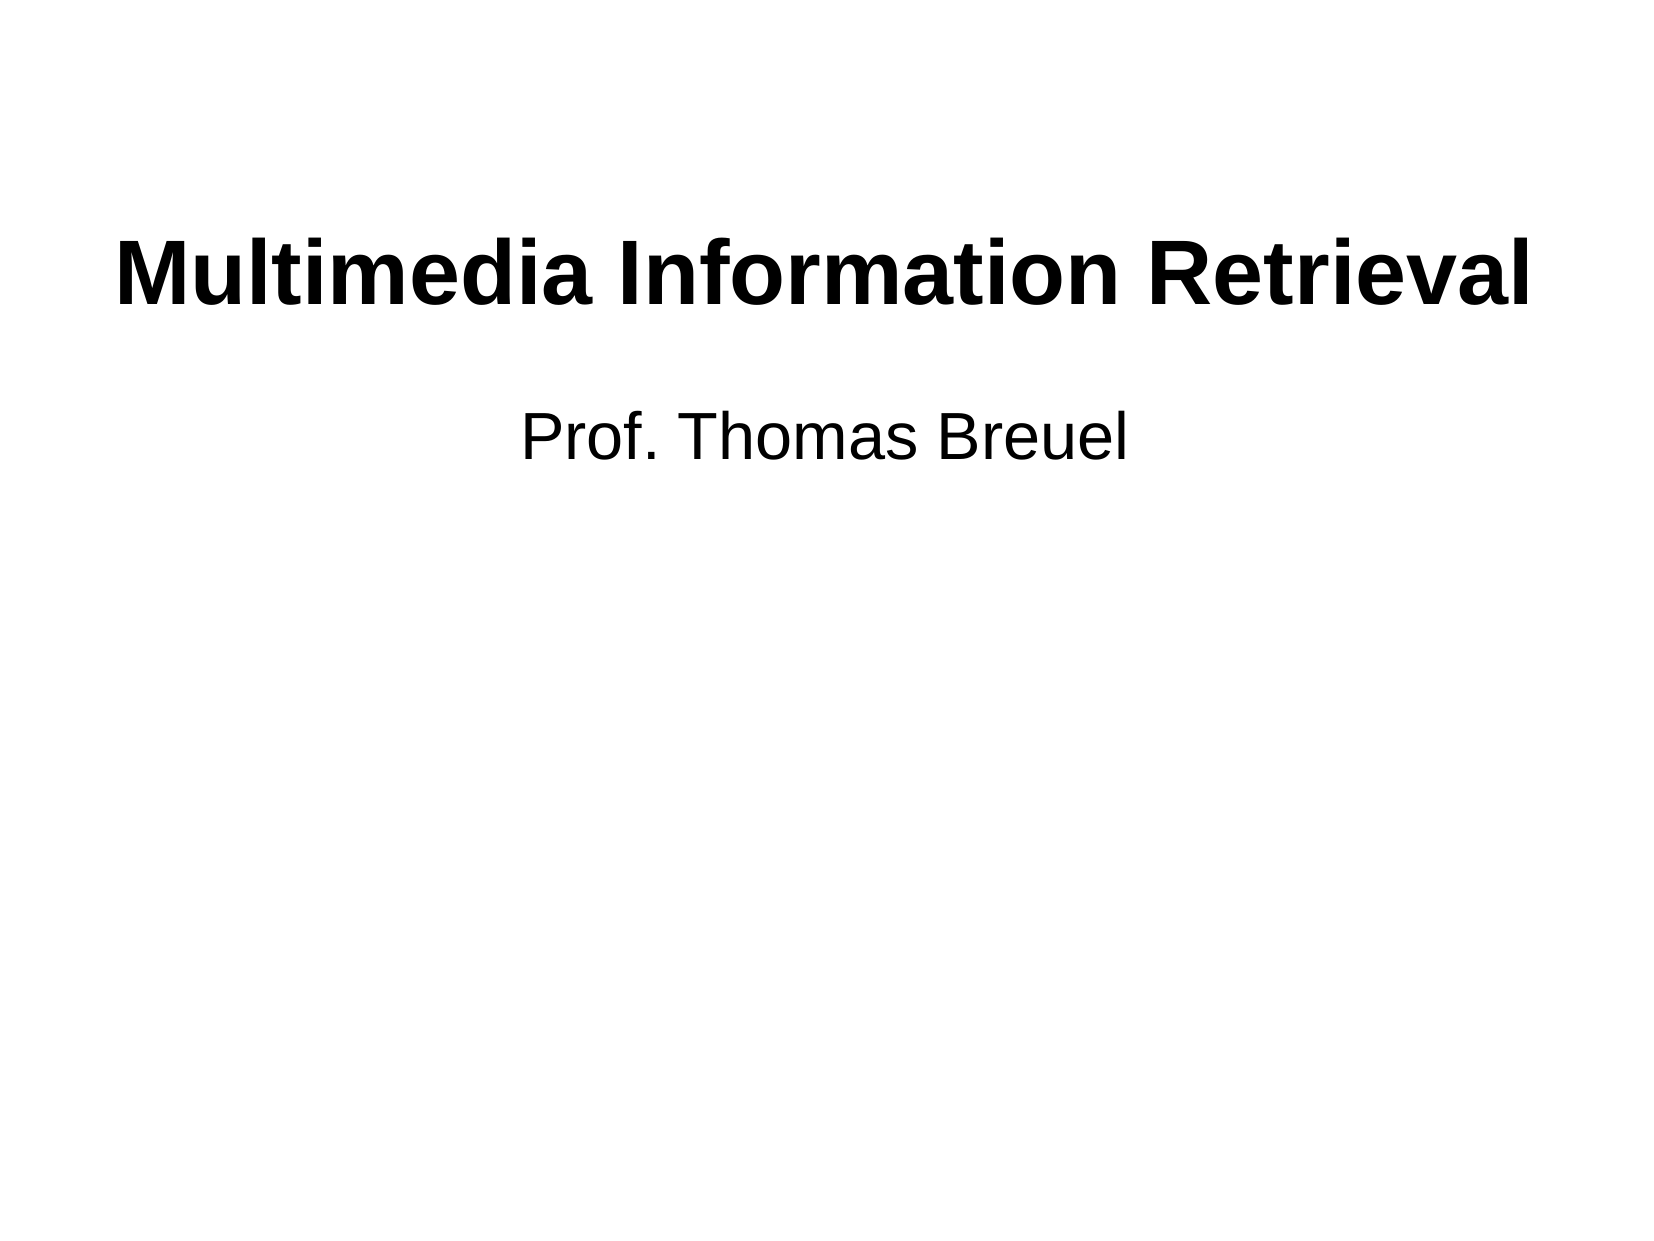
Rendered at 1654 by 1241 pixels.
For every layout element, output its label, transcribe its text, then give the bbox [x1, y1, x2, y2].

subtitle Multimedia Information Retrieval Prof. Thomas Breuel [37, 7, 1613, 1233]
